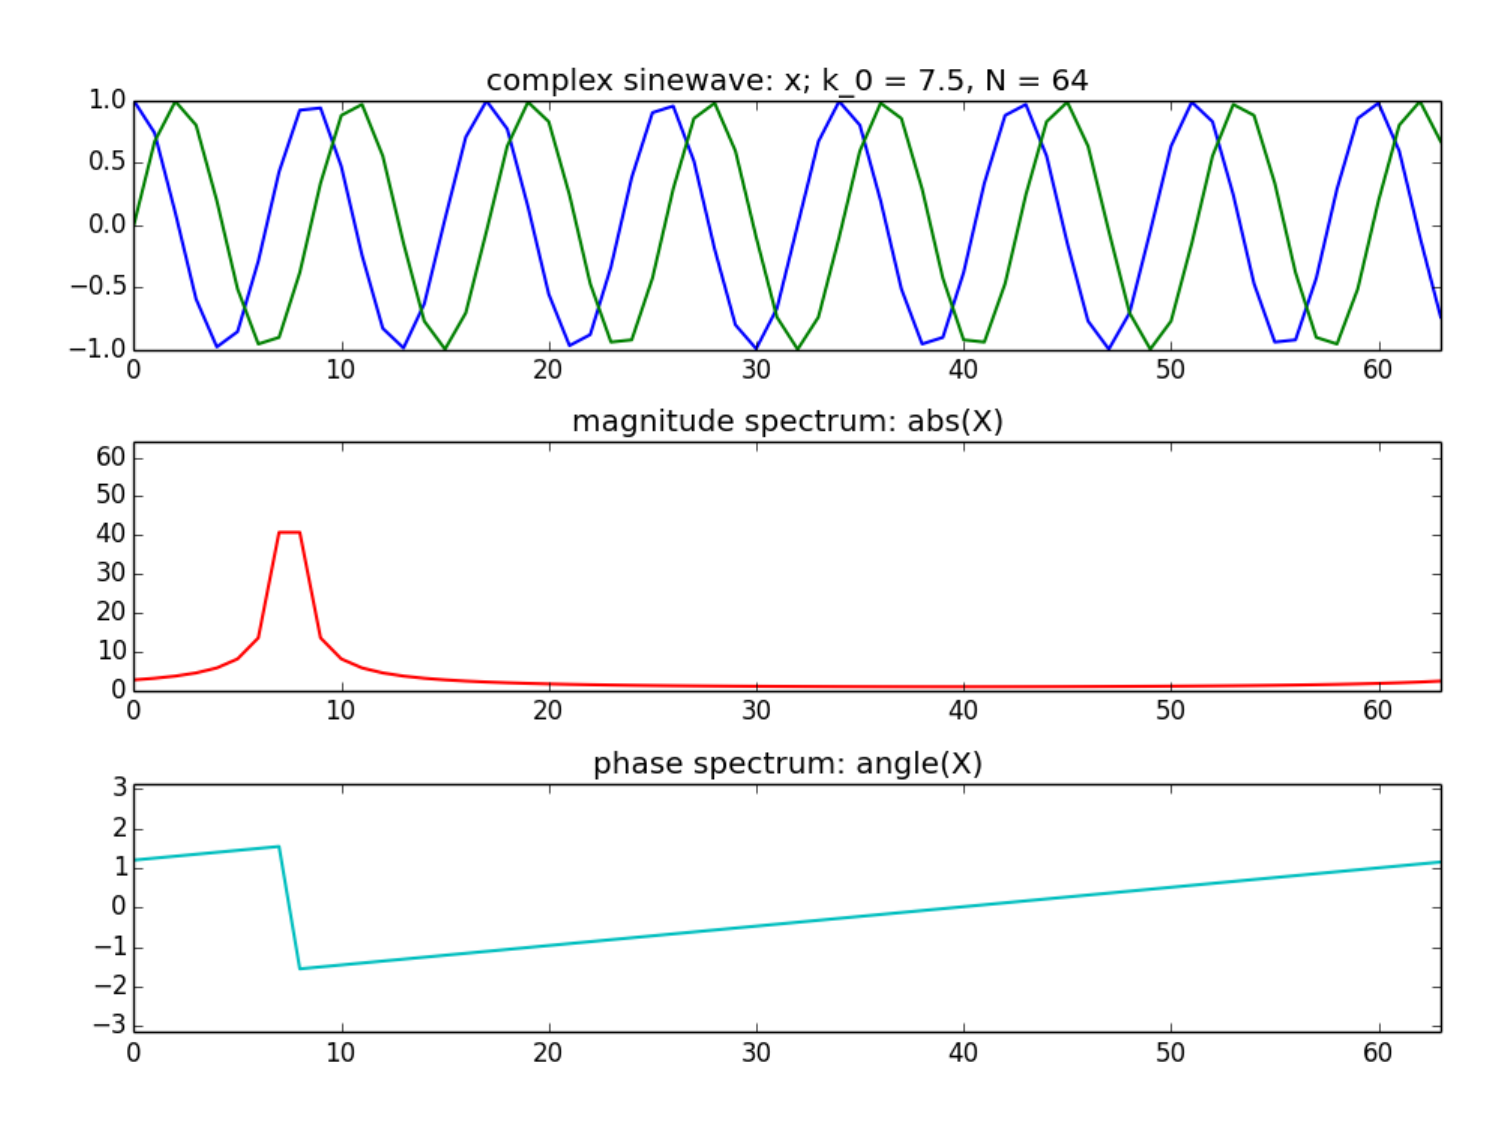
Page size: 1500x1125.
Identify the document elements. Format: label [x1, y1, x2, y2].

picture [42, 41, 1468, 1092]
